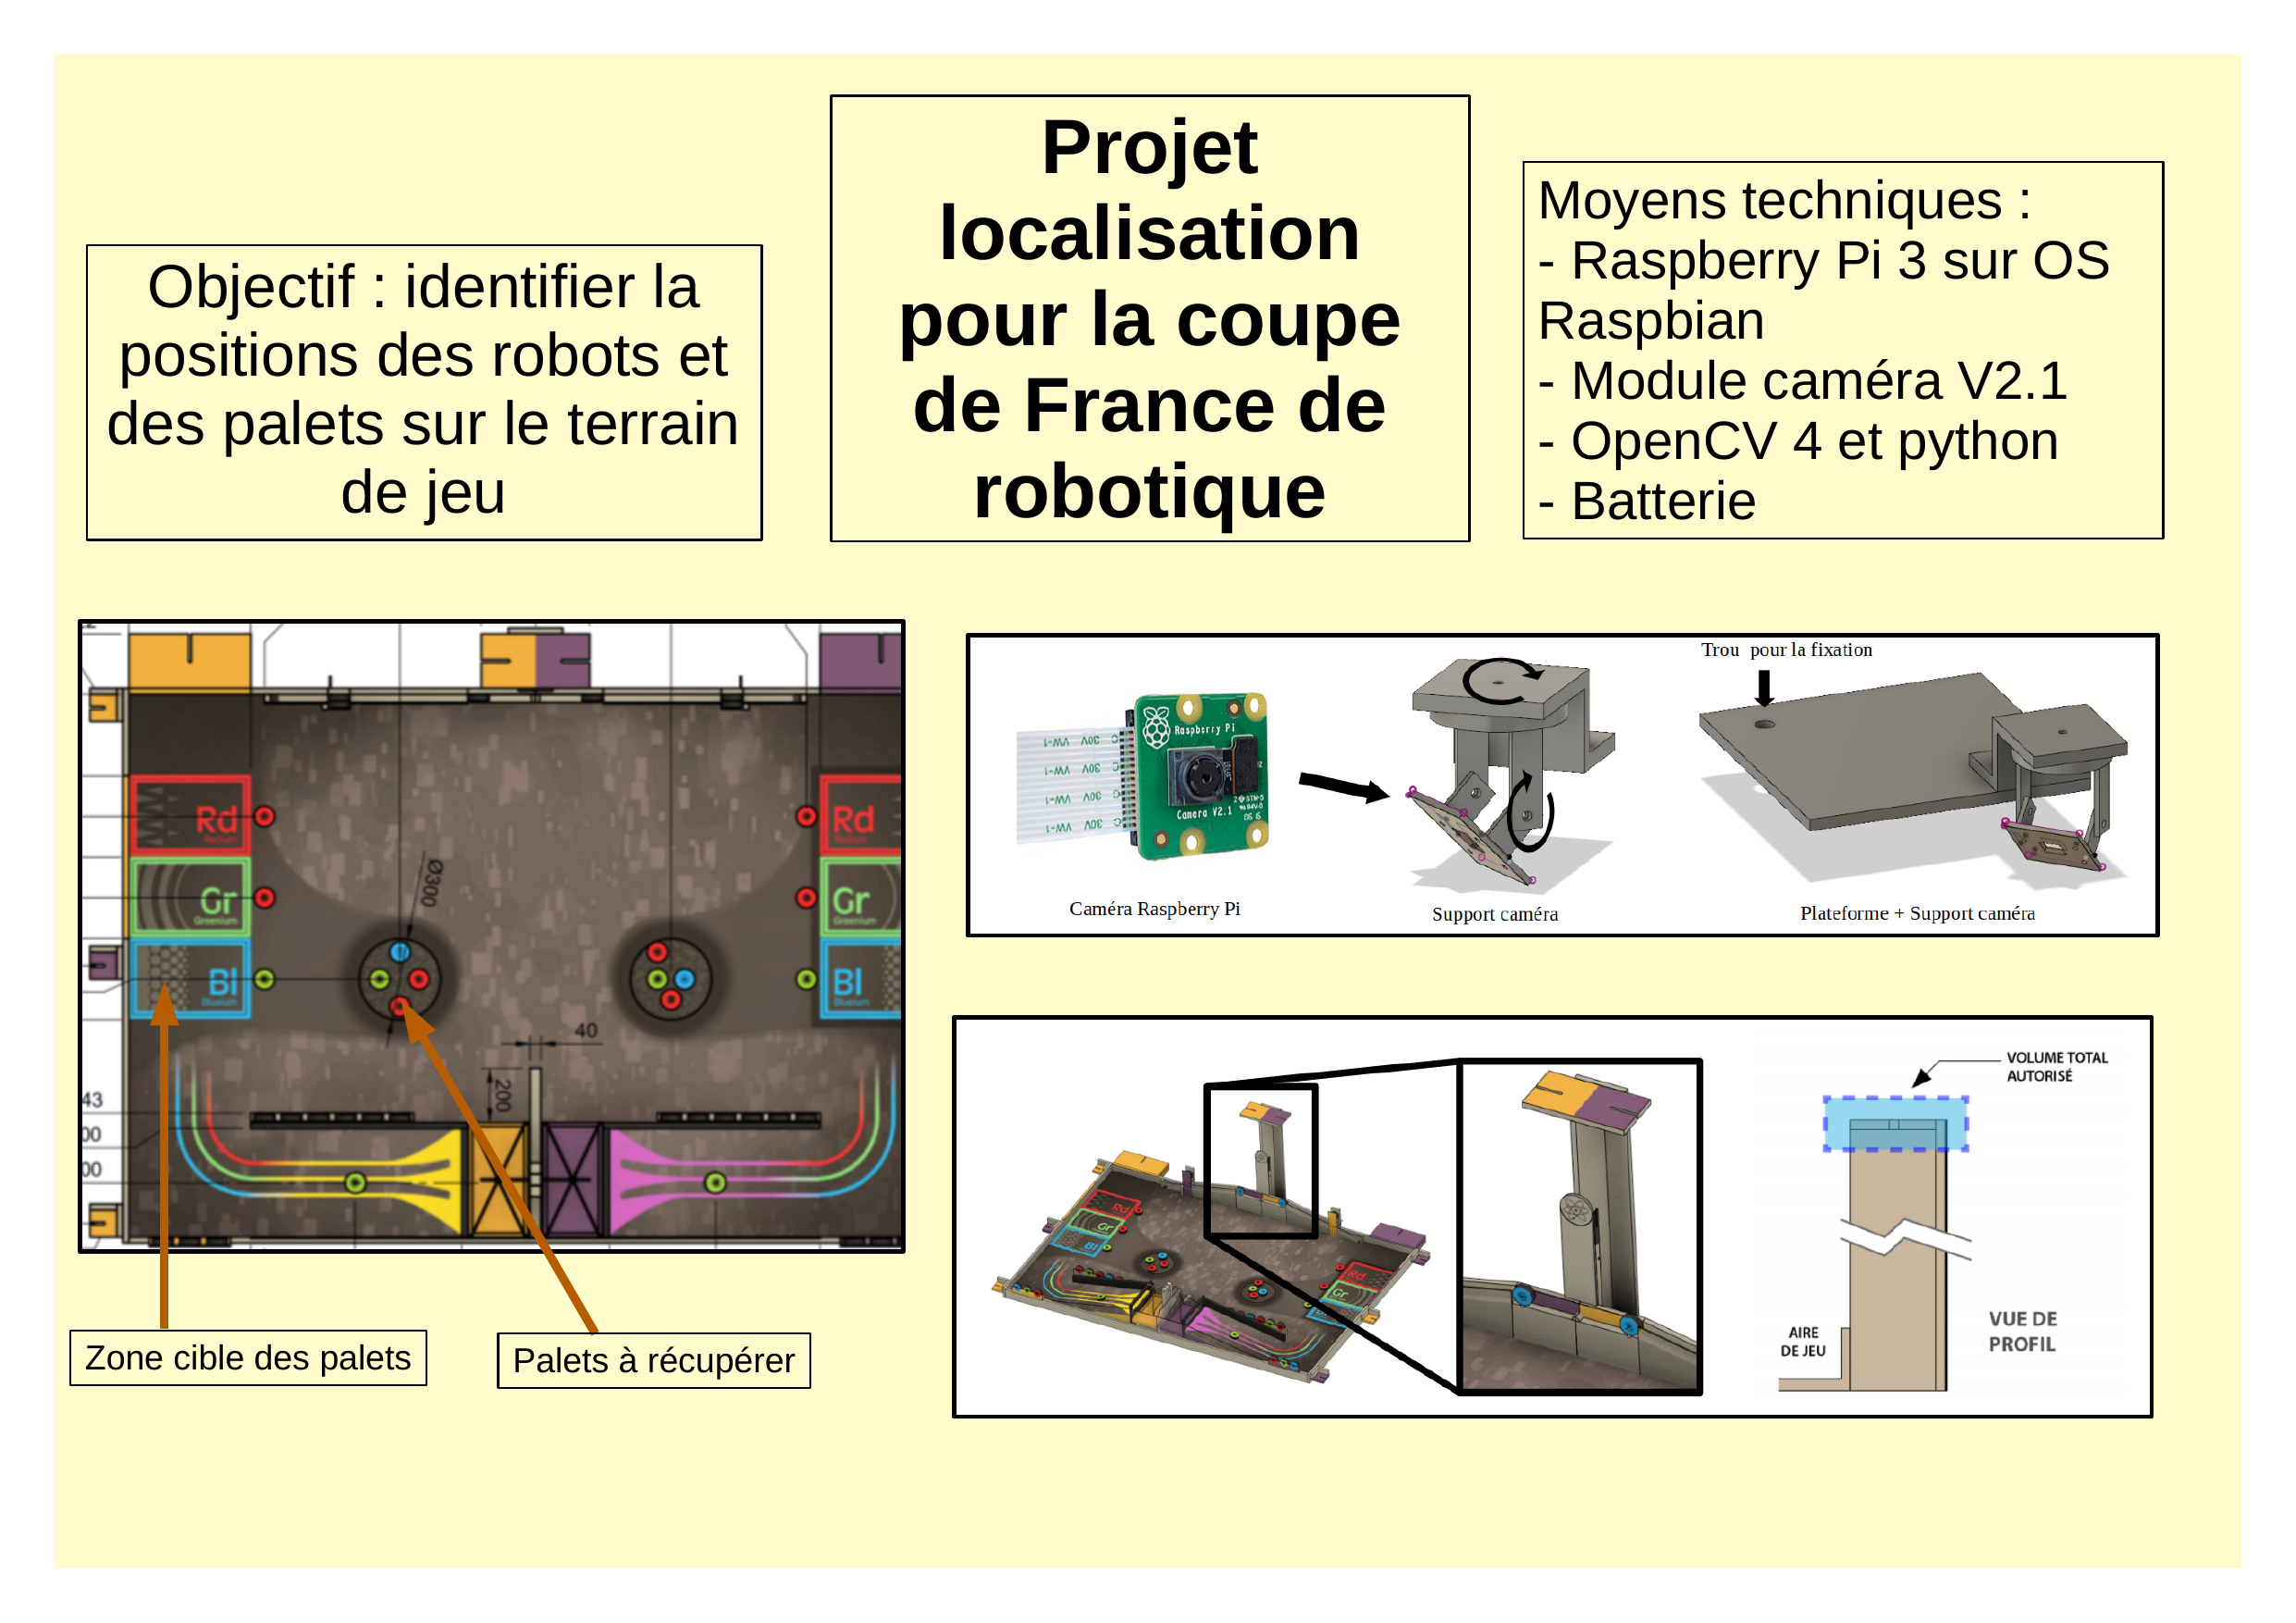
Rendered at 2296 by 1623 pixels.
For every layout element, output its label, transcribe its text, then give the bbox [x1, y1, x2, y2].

picture [81, 623, 902, 1250]
picture [956, 1019, 2150, 1415]
text_box Moyens techniques : - Raspberry Pi 3 sur OS Raspbian - Module caméra V2.1 - OpenCV 4 et python - Batterie [1524, 162, 2164, 539]
picture [969, 637, 2155, 934]
text_box Projet localisation pour la coupe de France de robotique [831, 95, 1470, 542]
text_box Zone cible des palets [70, 1330, 427, 1385]
text_box Objectif : identifier la positions des robots et des palets sur le terrain de jeu [87, 244, 762, 540]
text_box Palets à récupérer [498, 1333, 810, 1389]
